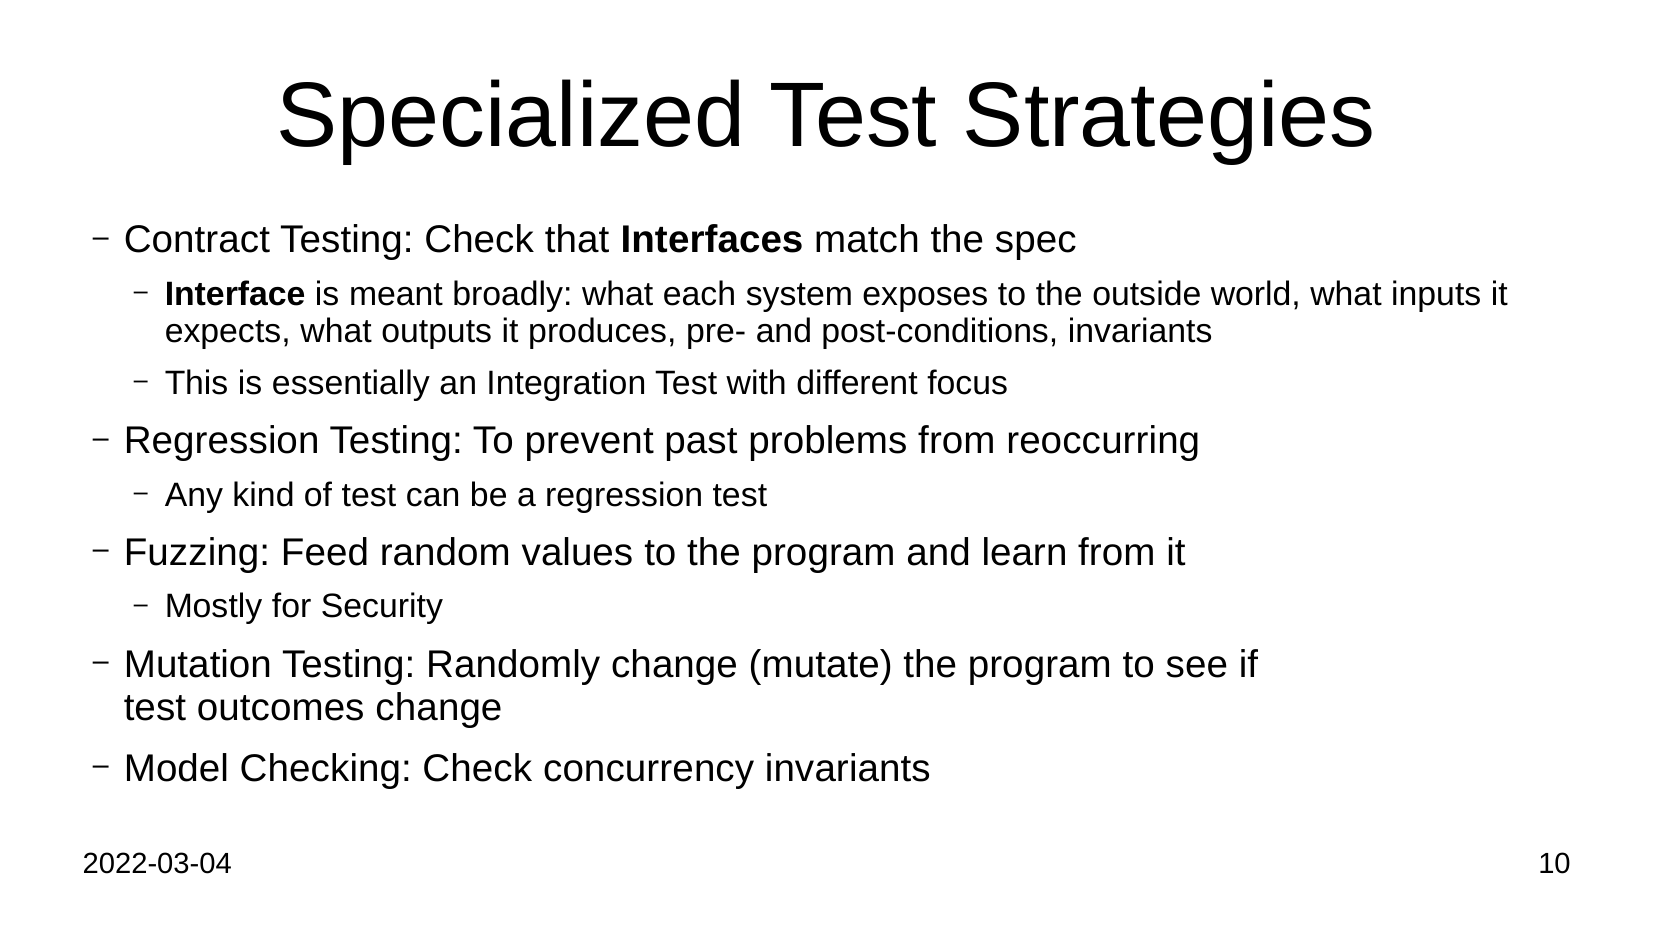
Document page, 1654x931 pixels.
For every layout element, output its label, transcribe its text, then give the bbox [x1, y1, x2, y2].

title Specialized Test Strategies [82, 37, 1571, 193]
list Contract Testing: Check that Interfaces match the spec Interface is meant broadly: what each system exposes to the outside world, what inputs it expects, what outputs it produces, pre- and post-conditions, invariants This is essentially an Integration Test with different focus Regression Testing: To prevent past problems from reoccurring Any kind of test can be a regression test Fuzzing: Feed random values to the program and learn from it Mostly for Security Mutation Testing: Randomly change (mutate) the program to see if test outcomes change Model Checking: Check concurrency invariants [82, 217, 1571, 792]
